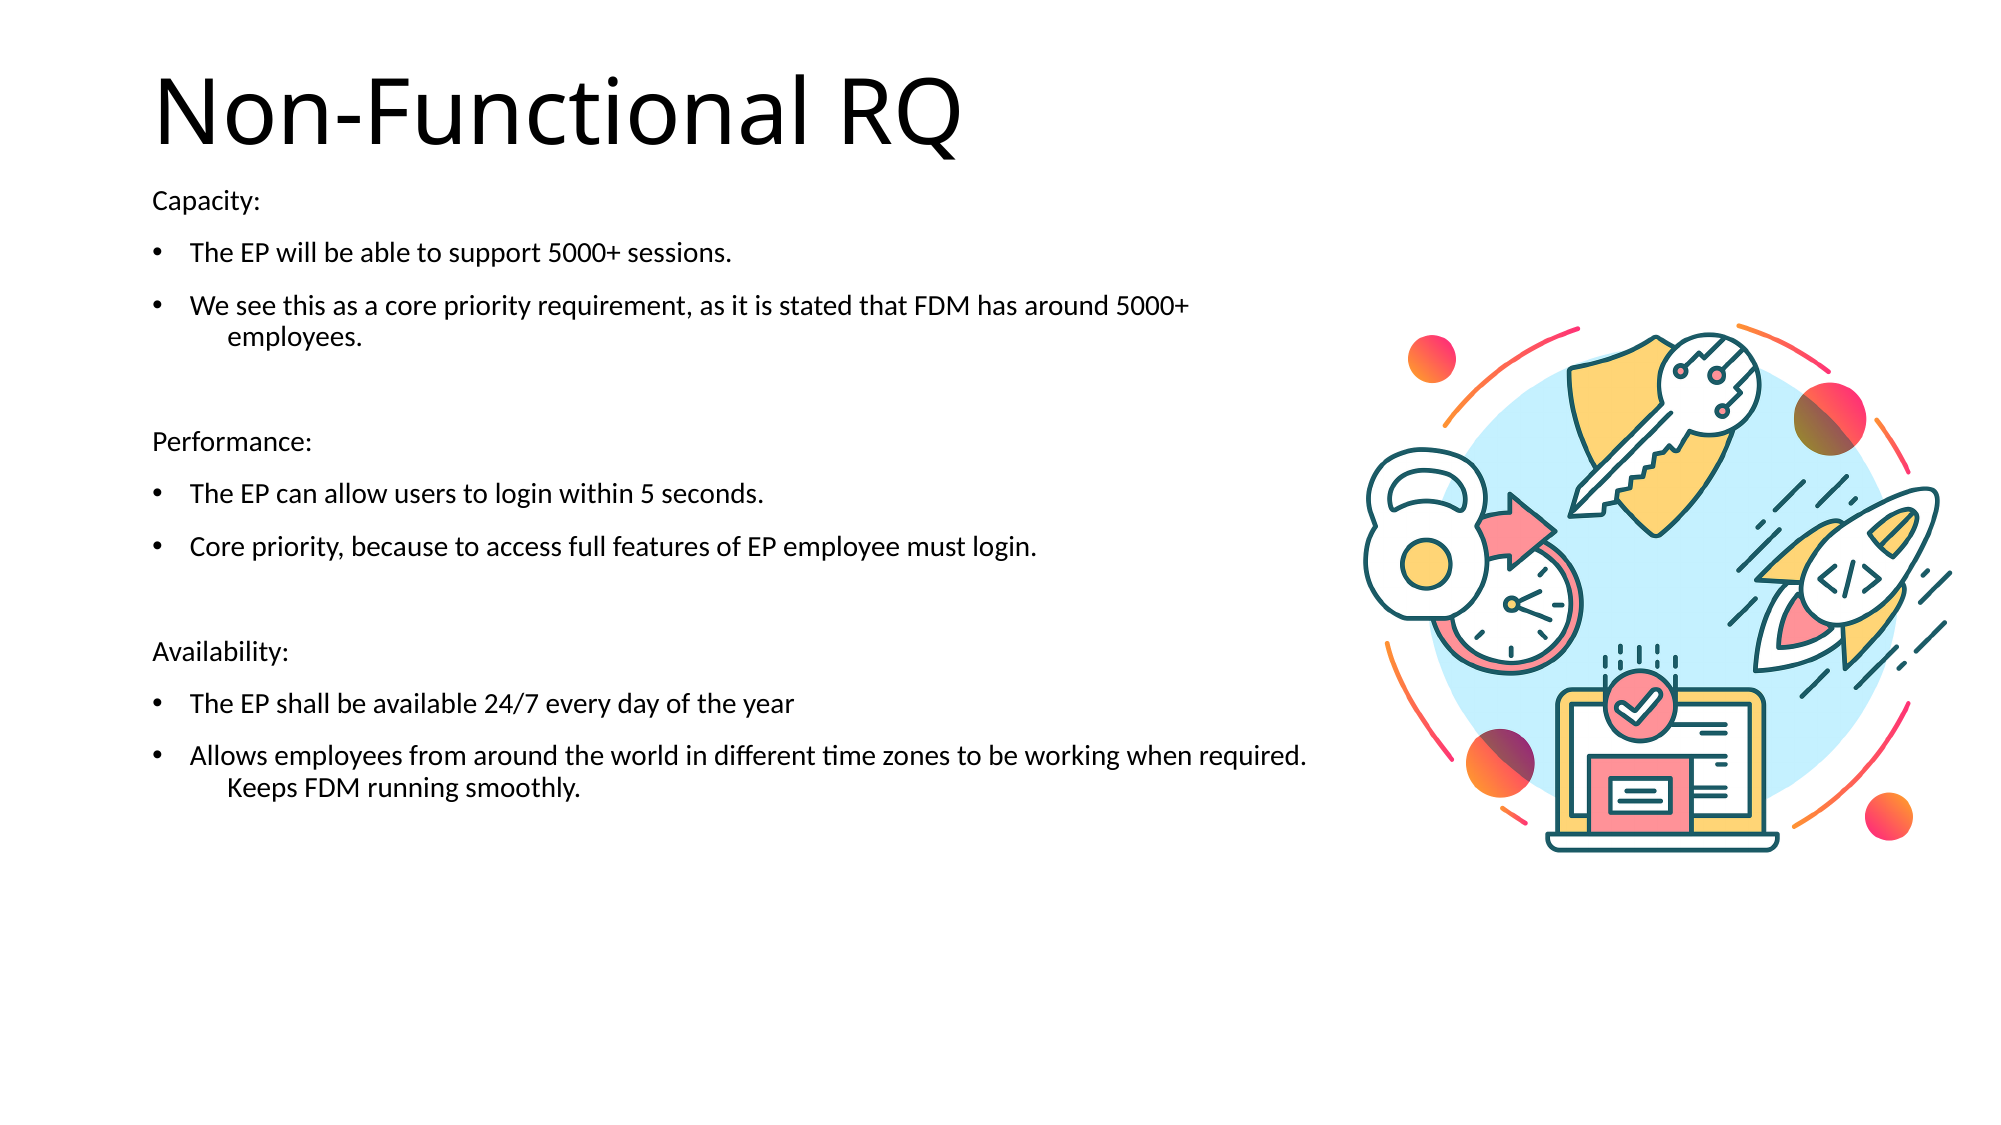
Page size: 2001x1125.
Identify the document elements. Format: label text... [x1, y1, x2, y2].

list Capacity: The EP will be able to support 5000+ sessions. We see this as a core priority requirement, as it is stated that FDM has around 5000+ employees. Performance: The EP can allow users to login within 5 seconds. Core priority, because to access full features of EP employee must login. Availability: The EP shall be available 24/7 every day of the year Allows employees from around the world in different time zones to be working when required. Keeps FDM running smoothly. [137, 177, 1330, 1093]
picture [1315, 313, 2000, 862]
title Non-Functional RQ [137, 32, 1863, 197]
